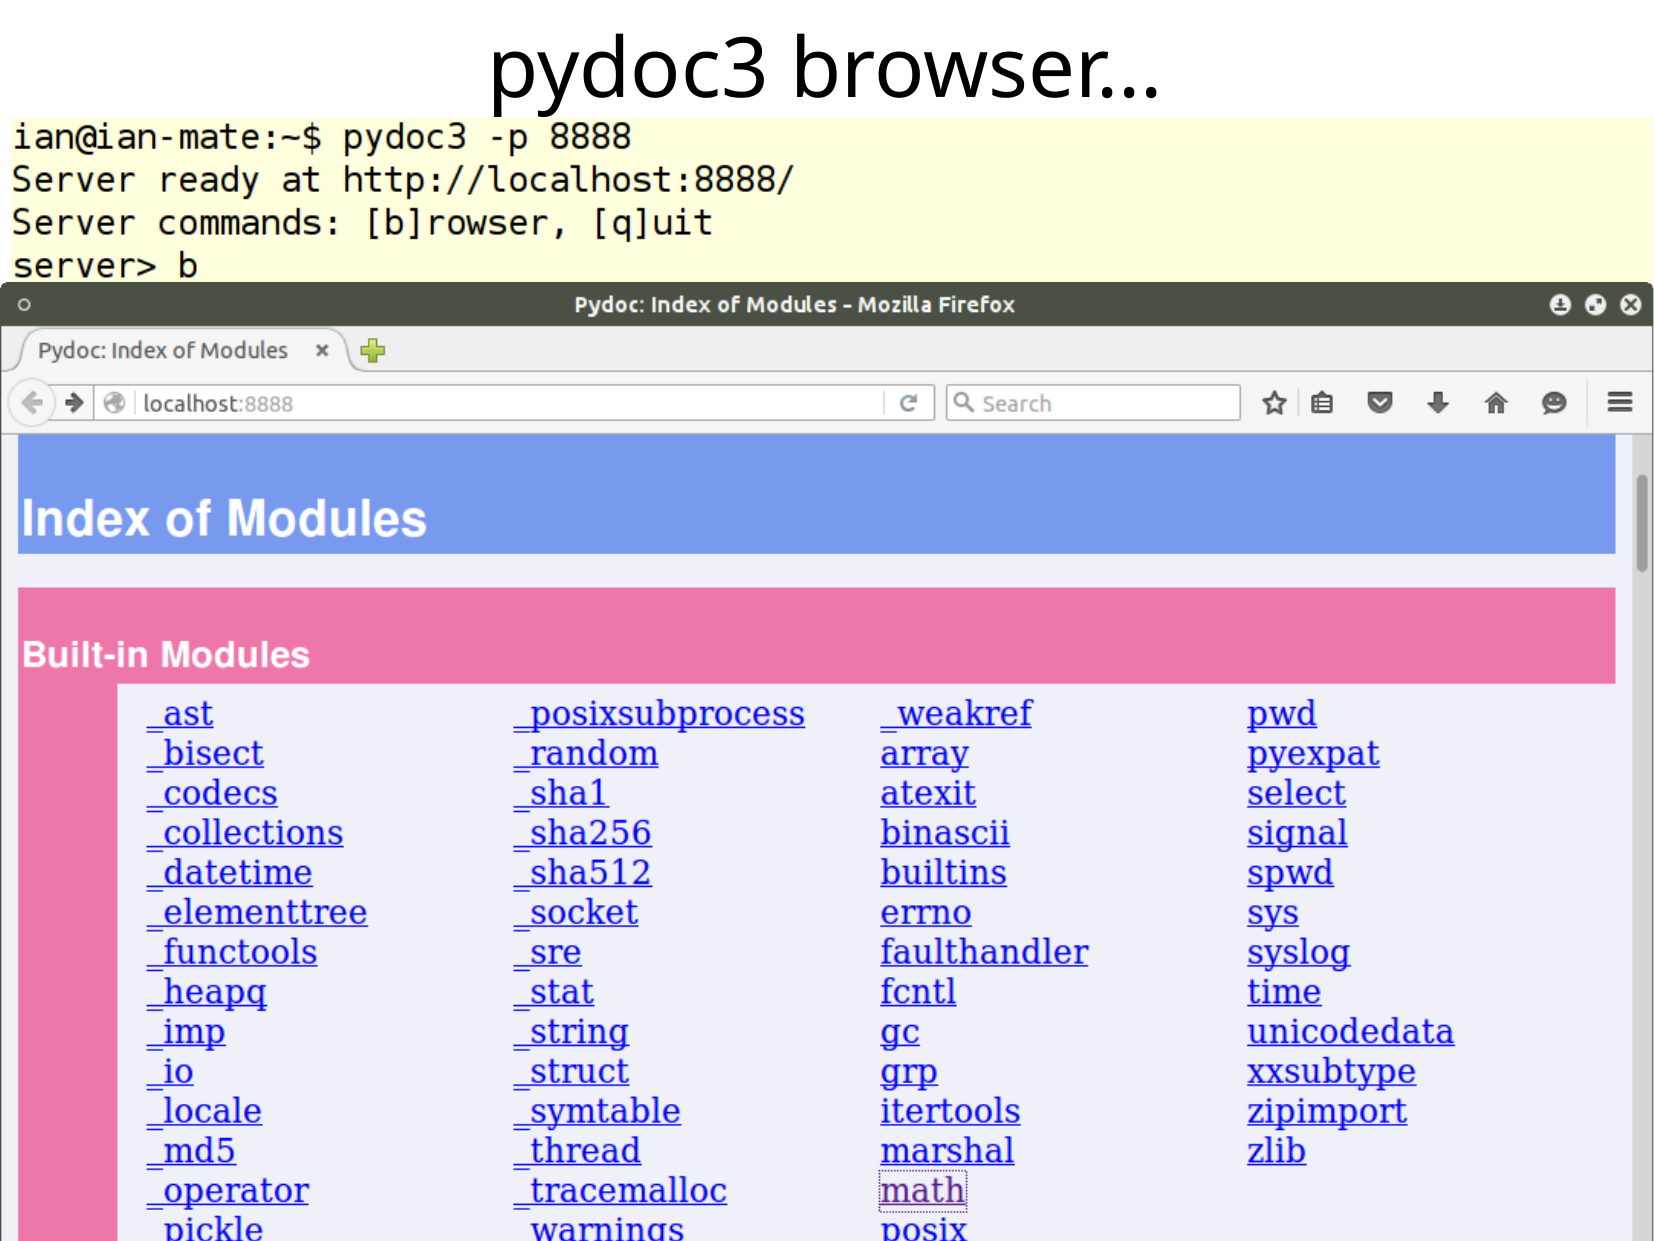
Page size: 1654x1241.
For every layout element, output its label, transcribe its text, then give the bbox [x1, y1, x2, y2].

picture [0, 118, 1654, 1241]
title pydoc3 browser... [94, 11, 1583, 118]
